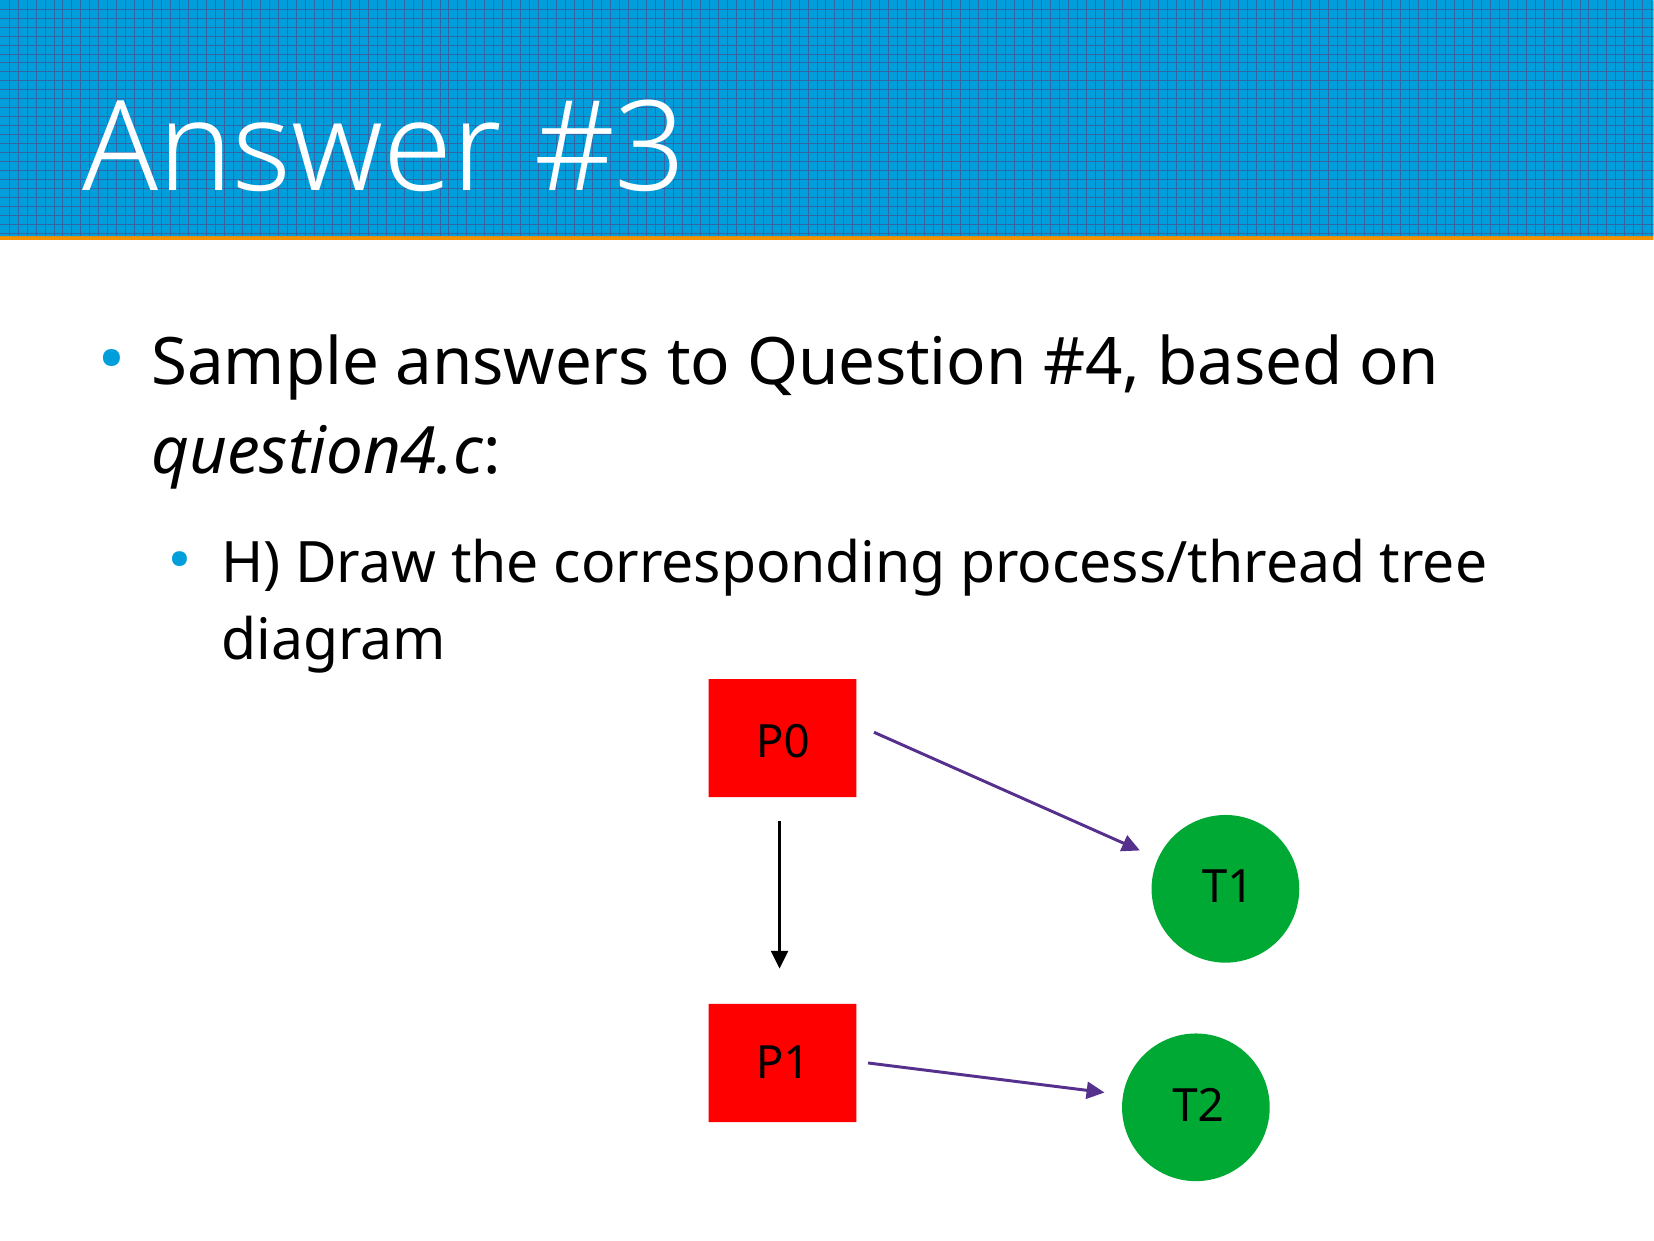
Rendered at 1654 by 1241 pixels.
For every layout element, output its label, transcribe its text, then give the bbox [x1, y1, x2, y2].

list Sample answers to Question #4, based on question4.c: H) Draw the corresponding process/thread tree diagram [82, 314, 1563, 680]
text_box P1 [750, 1021, 827, 1101]
text_box [708, 679, 857, 798]
text_box [1122, 1033, 1270, 1182]
text_box [1151, 814, 1300, 963]
title Answer #3 [82, 19, 1571, 227]
text_box T2 [1166, 1068, 1247, 1139]
text_box [708, 1003, 857, 1123]
text_box P0 [750, 700, 839, 780]
text_box T1 [1195, 850, 1276, 920]
